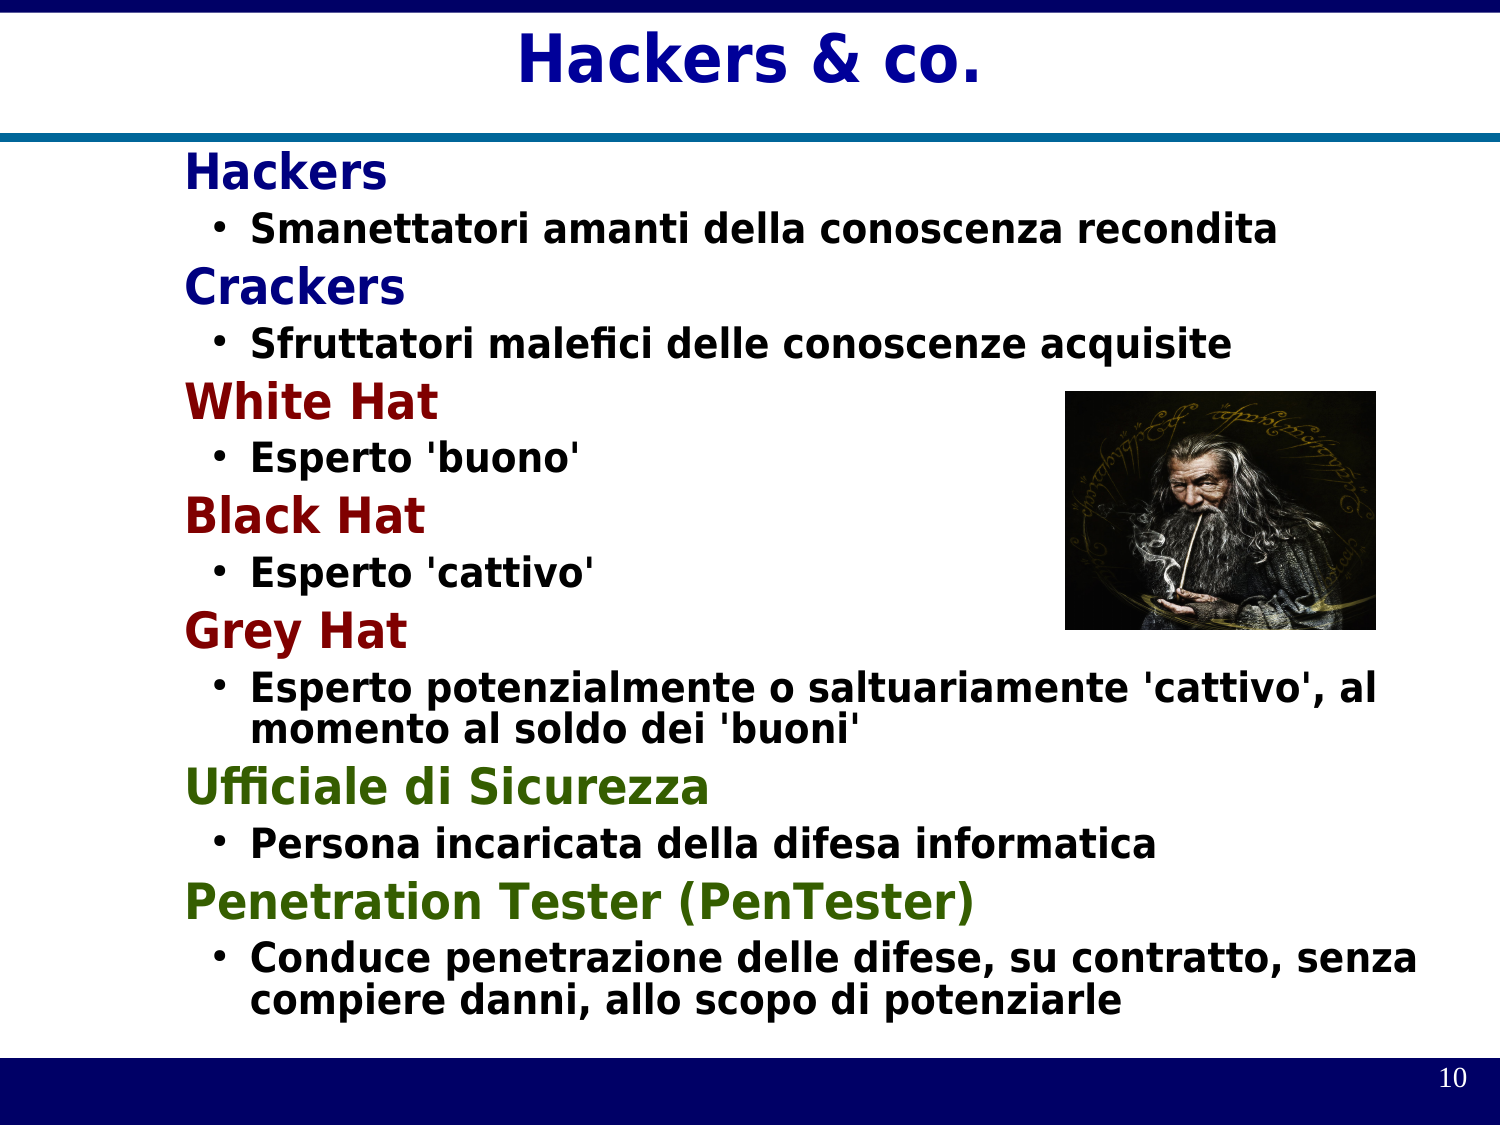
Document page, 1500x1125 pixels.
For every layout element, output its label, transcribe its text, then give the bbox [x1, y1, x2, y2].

title Hackers & co. [62, 0, 1438, 126]
picture [1065, 391, 1376, 631]
list Hackers Smanettatori amanti della conoscenza recondita Crackers Sfruttatori malefici delle conoscenze acquisite White Hat Esperto 'buono' Black Hat Esperto 'cattivo' Grey Hat Esperto potenzialmente o saltuariamente 'cattivo', al momento al soldo dei 'buoni' Ufficiale di Sicurezza Persona incaricata della difesa informatica Penetration Tester (PenTester) Conduce penetrazione delle difese, su contratto, senza compiere danni, allo scopo di potenziarle [62, 150, 1438, 1038]
